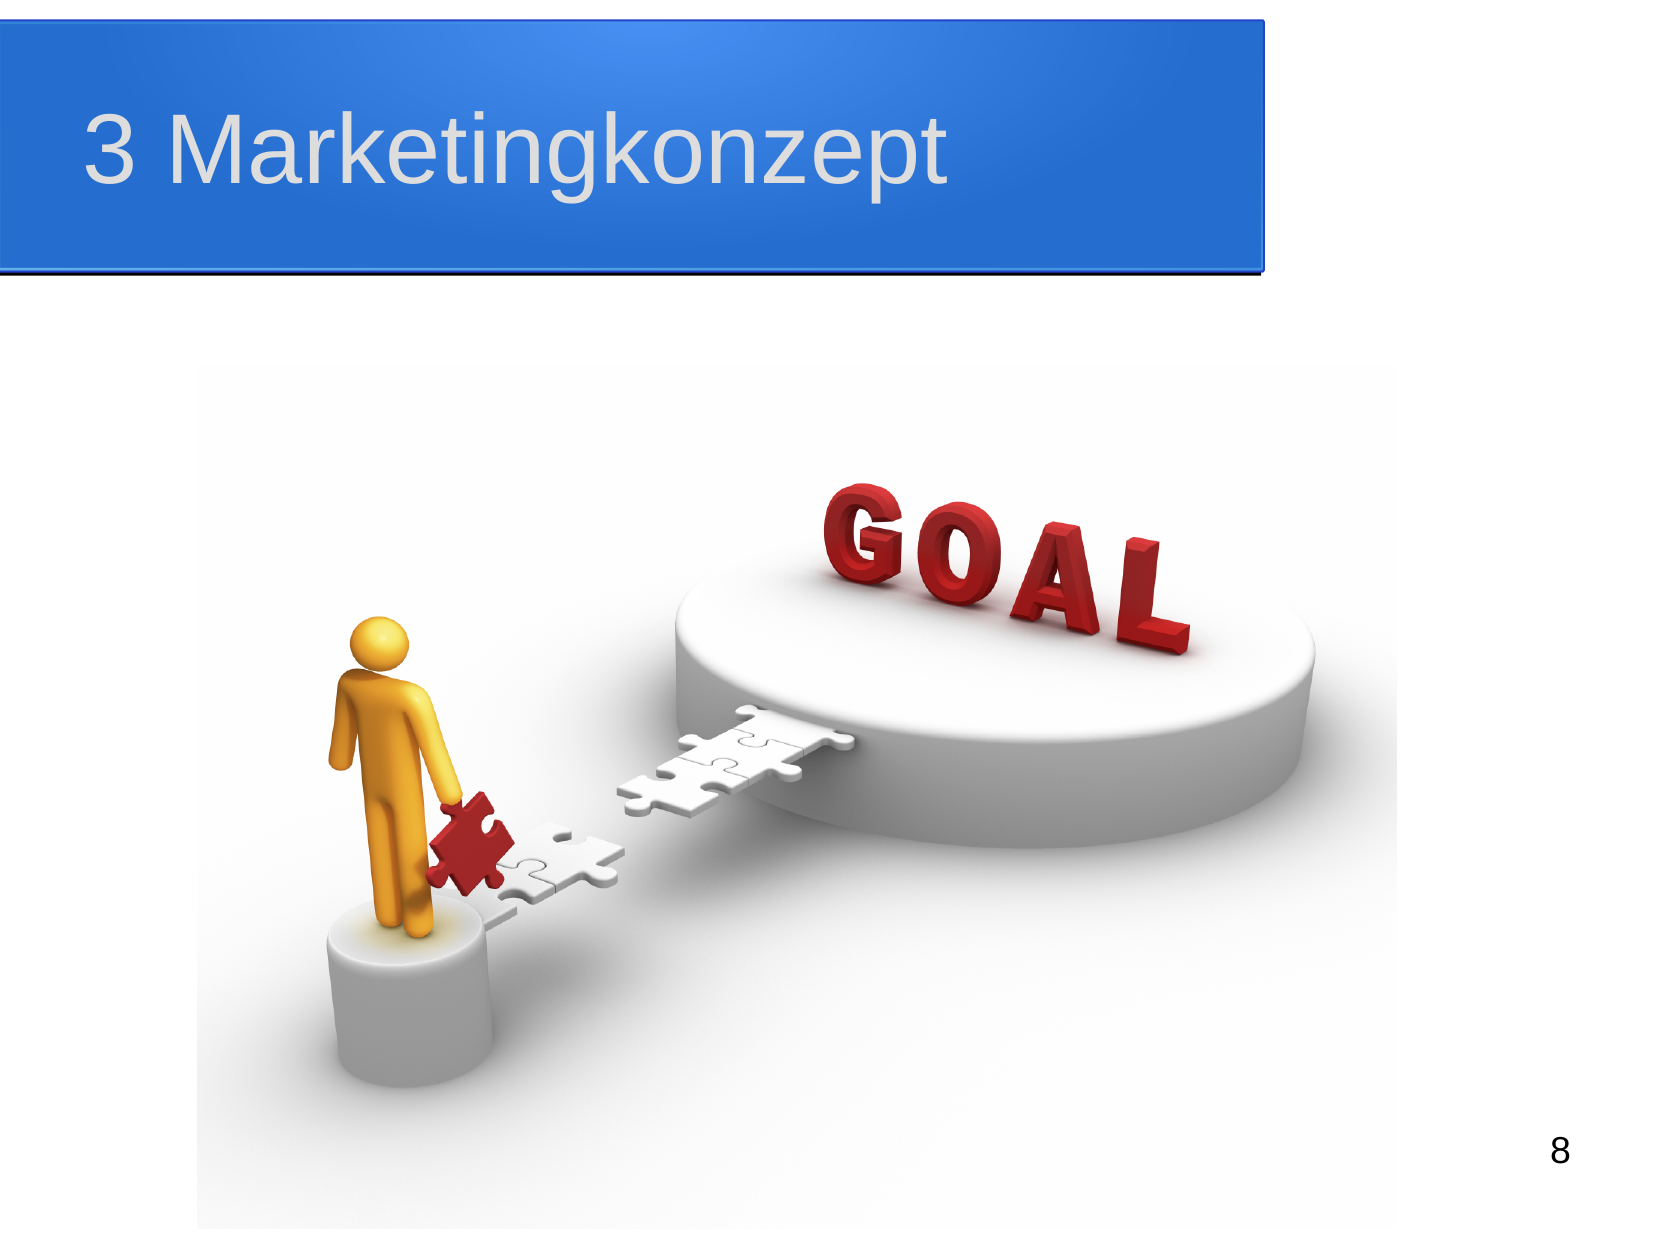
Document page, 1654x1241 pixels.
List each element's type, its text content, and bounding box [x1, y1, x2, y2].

text_box 8 [1535, 1122, 1654, 1194]
title 3 Marketingkonzept [82, 47, 1235, 252]
picture [197, 366, 1397, 1229]
